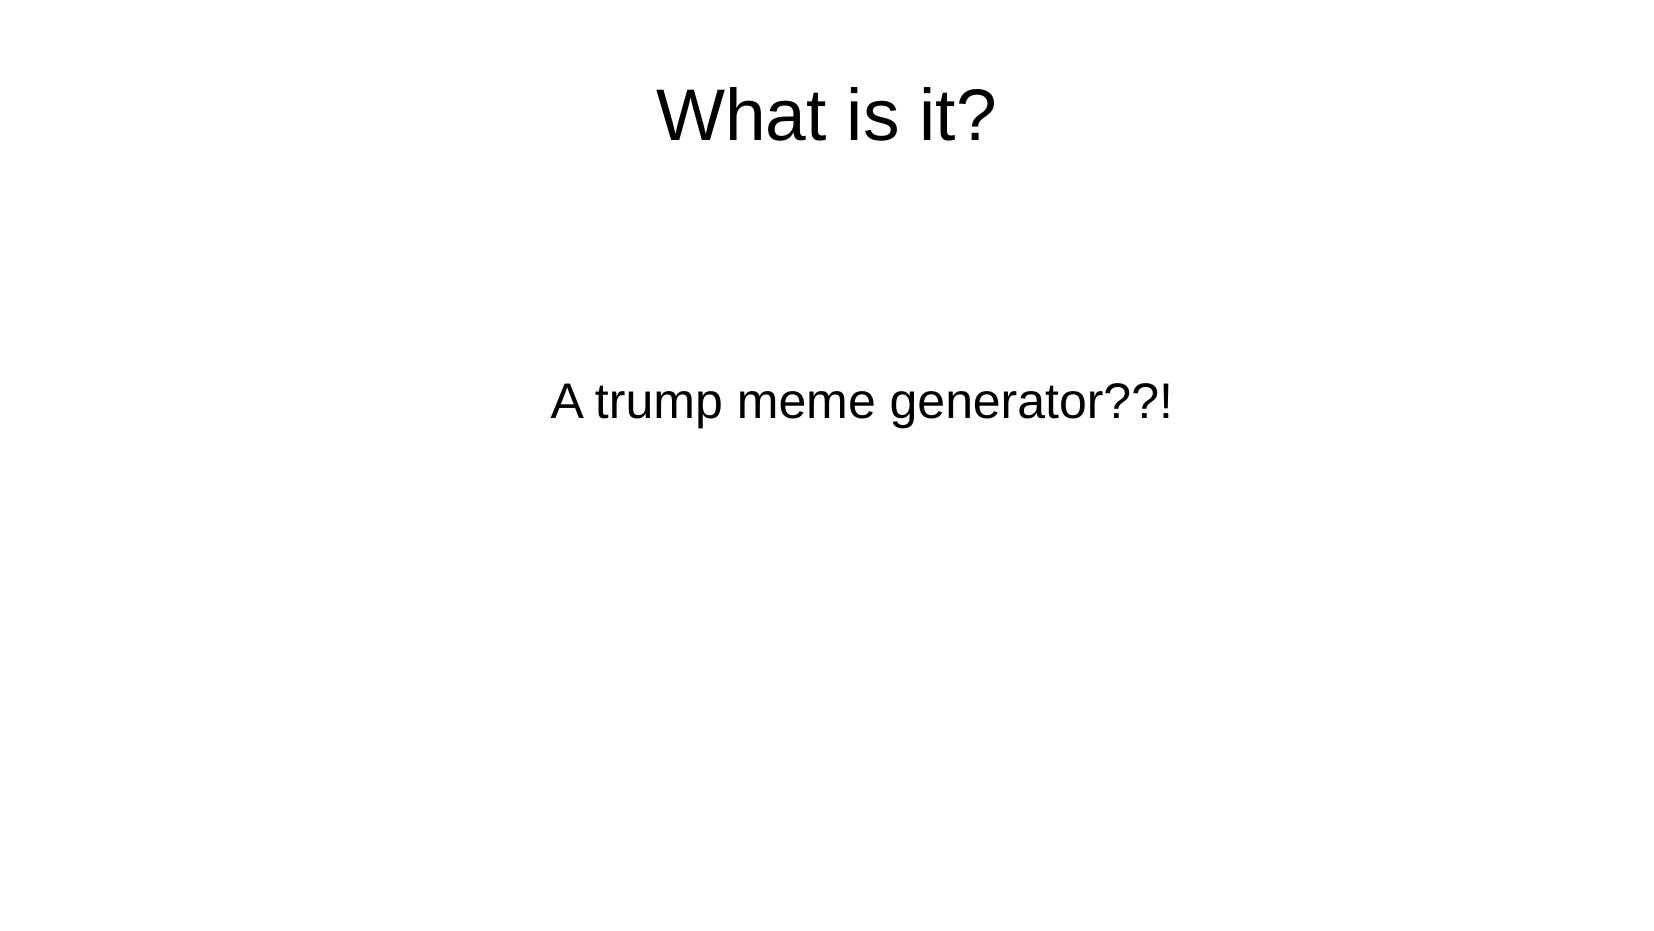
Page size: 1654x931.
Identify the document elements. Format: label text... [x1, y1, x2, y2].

title What is it? [82, 37, 1571, 193]
list A trump meme generator??! [82, 217, 1571, 758]
